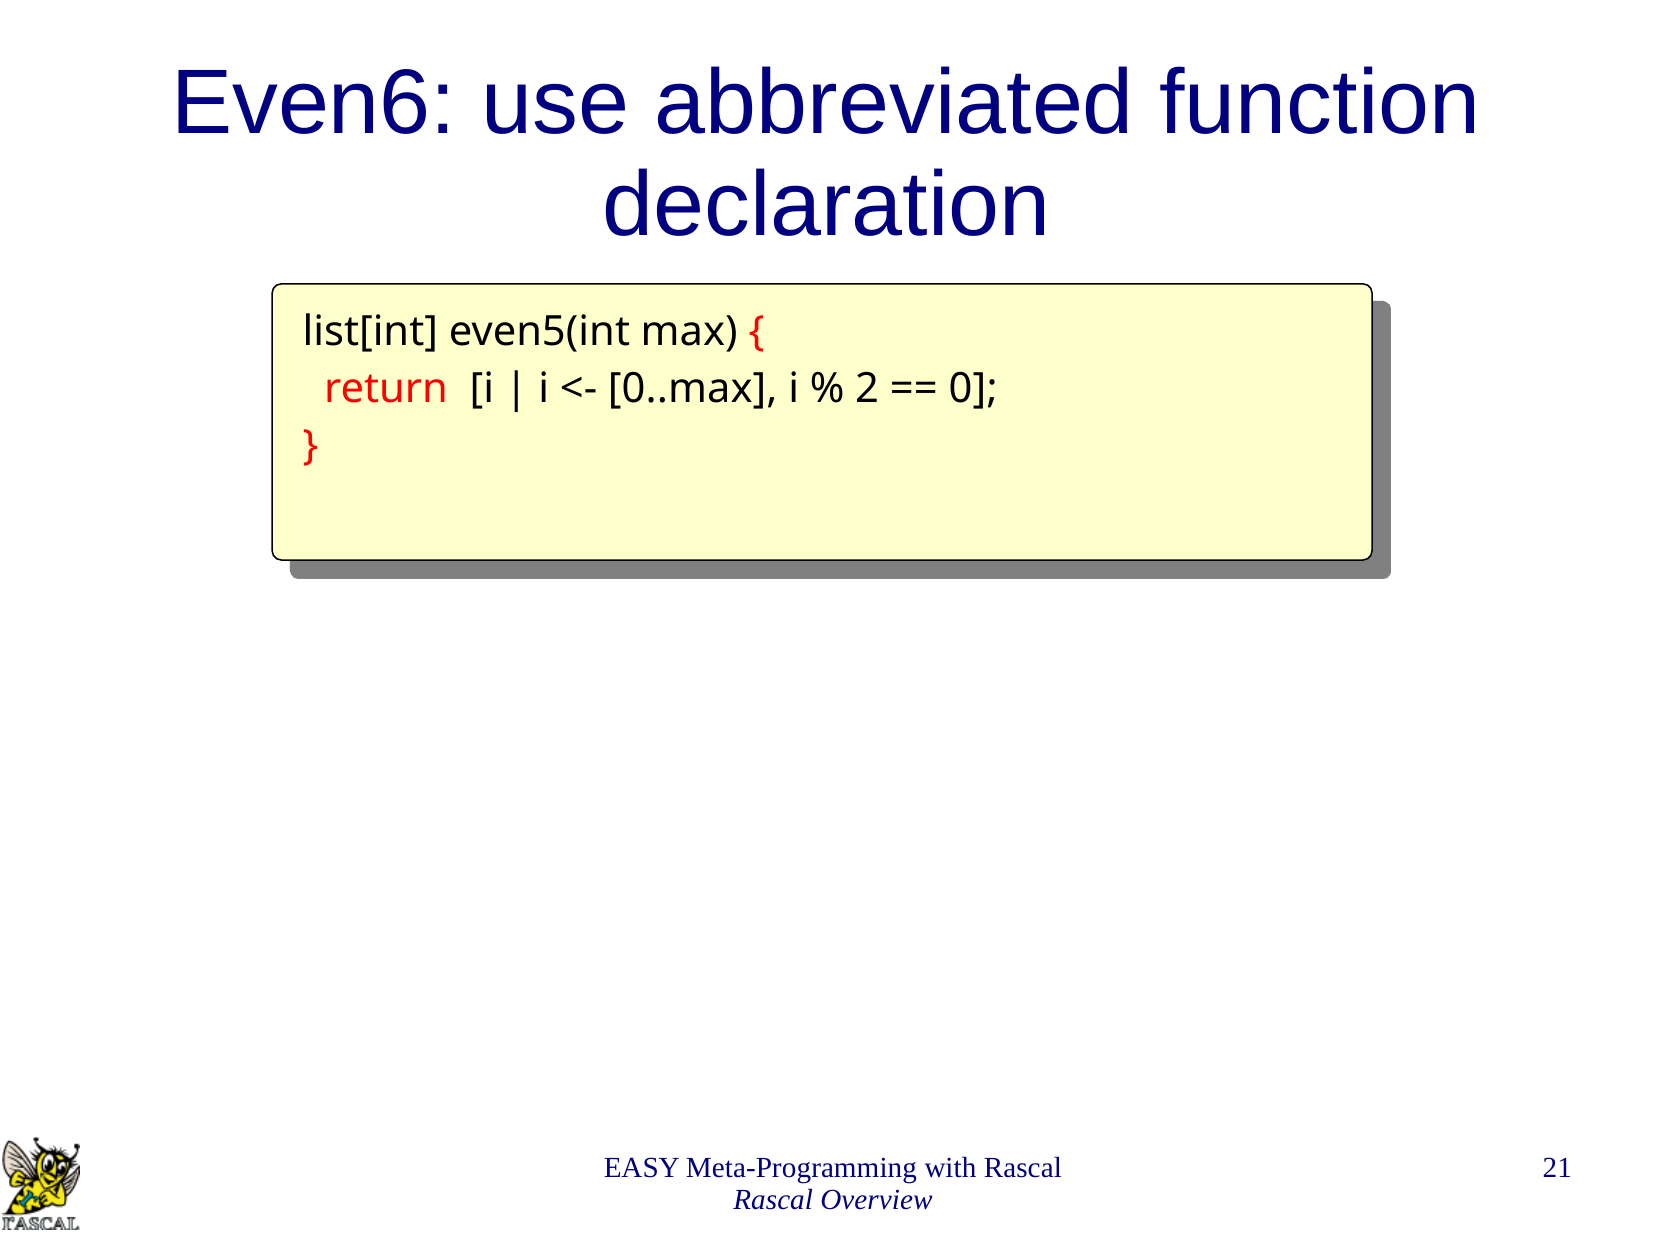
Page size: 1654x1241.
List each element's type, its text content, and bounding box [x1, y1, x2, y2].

text_box [272, 283, 1373, 561]
title Even6: use abbreviated function declaration [82, 49, 1571, 257]
picture [1, 1137, 80, 1230]
text_box list[int] even5(int max) { return [i | i <- [0..max], i % 2 == 0]; } [287, 293, 1442, 641]
